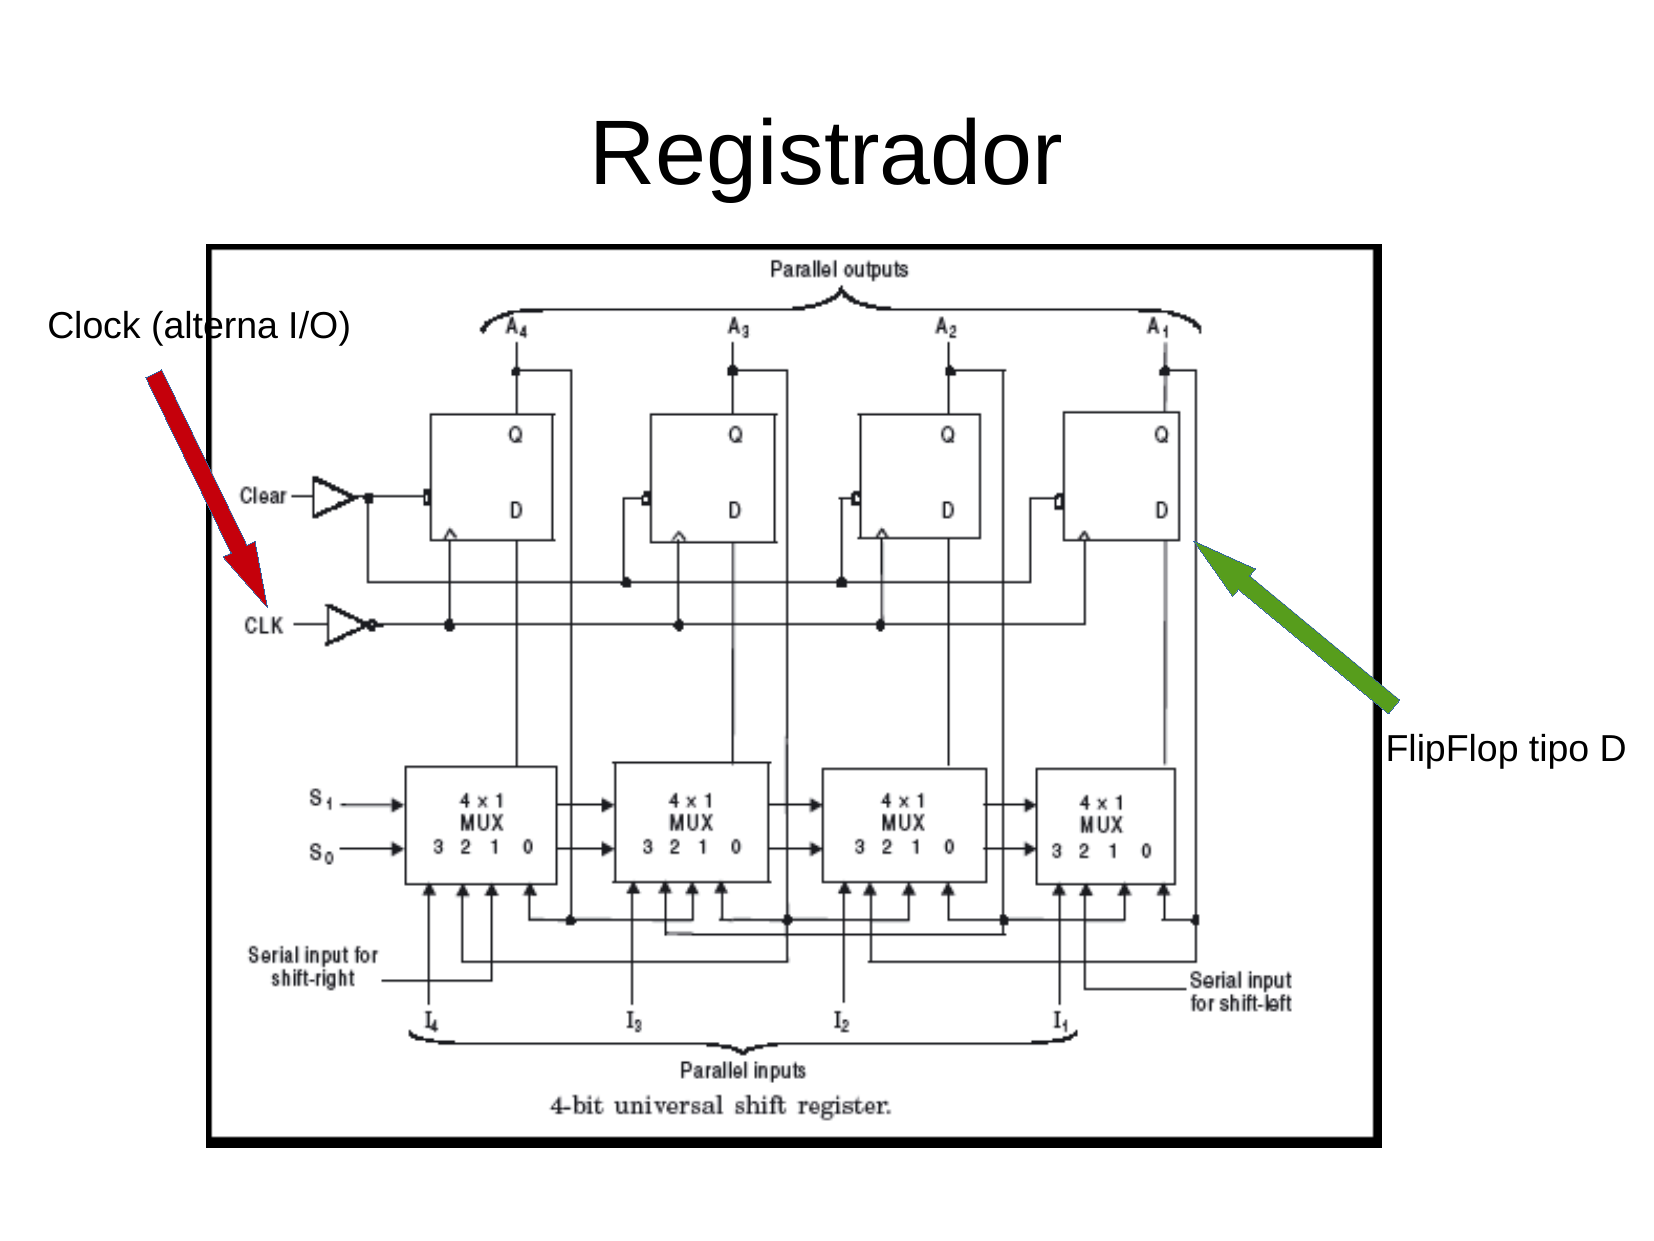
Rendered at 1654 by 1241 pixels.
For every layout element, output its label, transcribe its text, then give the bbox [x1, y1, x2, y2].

text_box FlipFlop tipo D [1370, 720, 1642, 778]
picture [206, 257, 1382, 1148]
text_box [145, 369, 268, 608]
title Registrador [82, 49, 1571, 257]
text_box [1193, 541, 1400, 714]
text_box Clock (alterna I/O) [32, 297, 367, 355]
